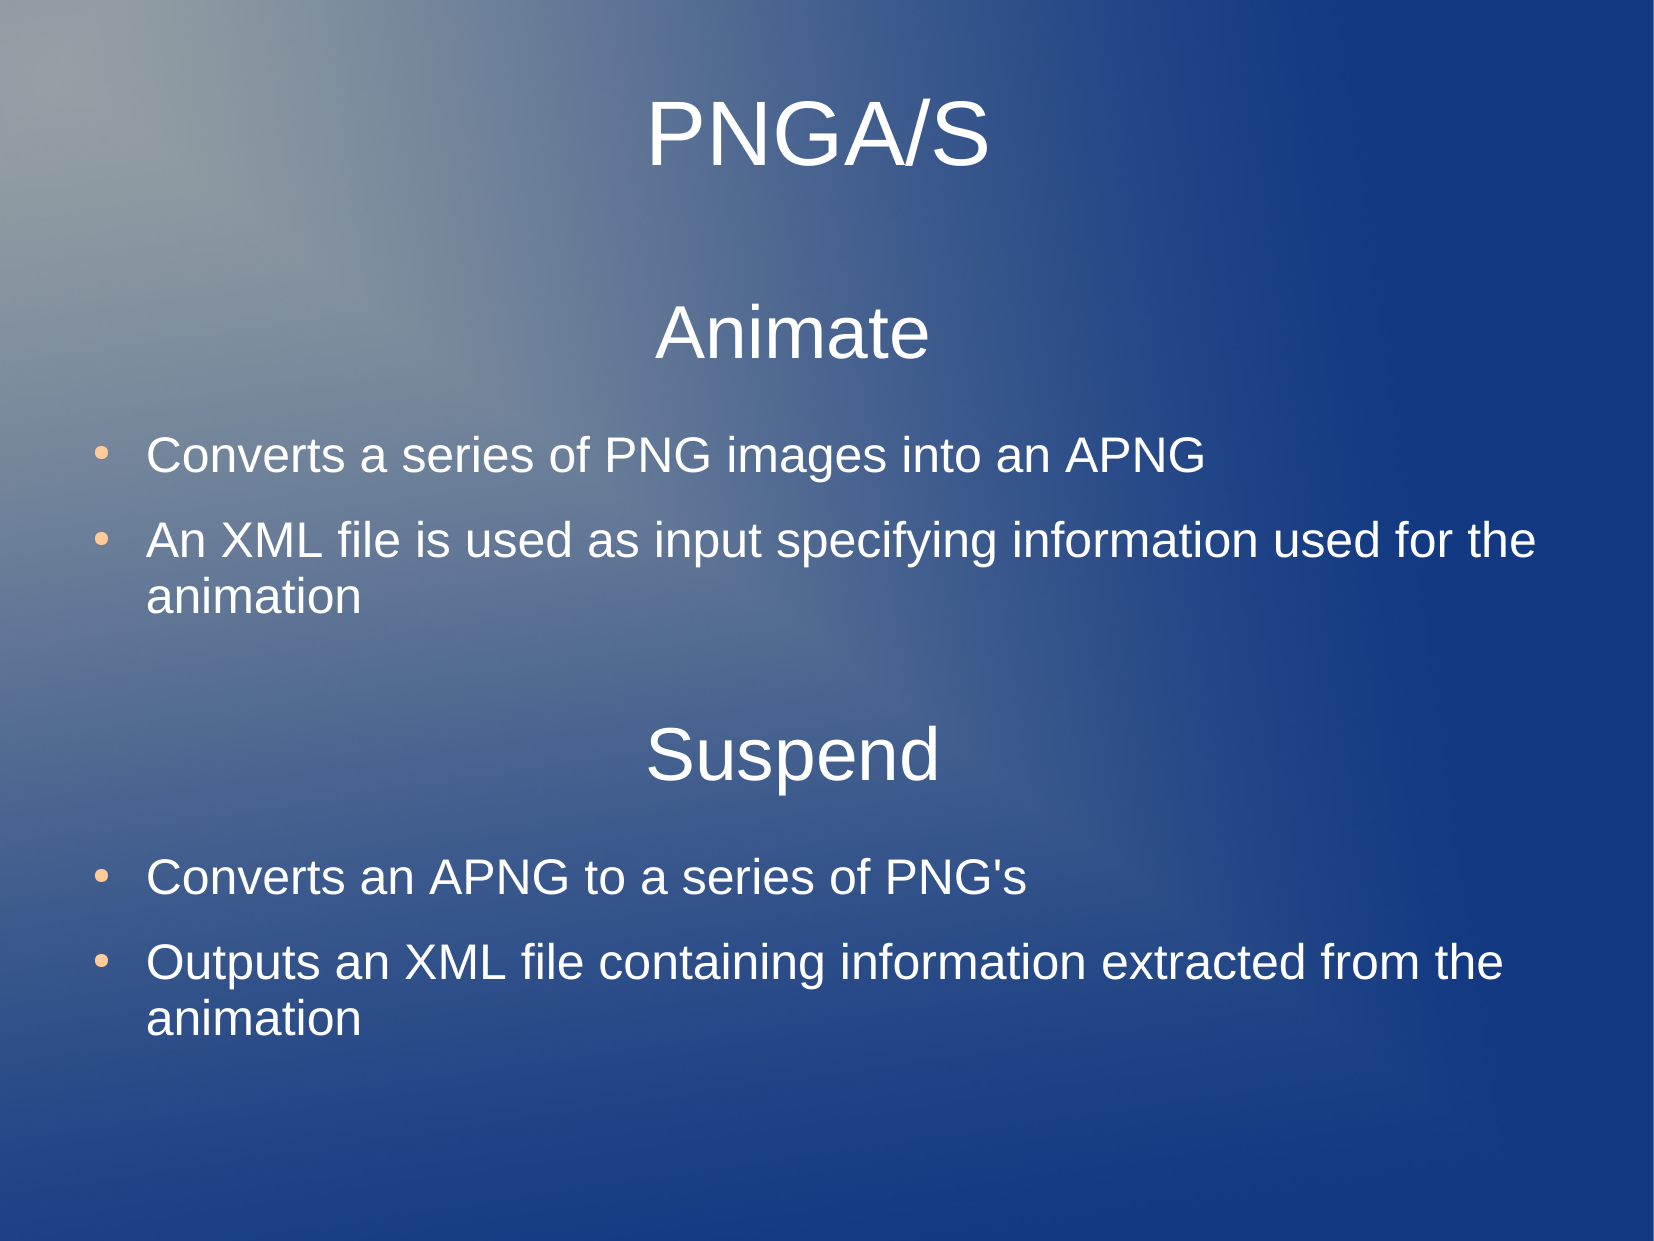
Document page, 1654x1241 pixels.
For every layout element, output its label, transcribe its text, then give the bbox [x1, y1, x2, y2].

title PNGA/S [75, 37, 1564, 230]
list Converts an APNG to a series of PNG's Outputs an XML file containing information extracted from the animation [75, 787, 1564, 1126]
picture [0, 0, 1654, 1241]
list Converts a series of PNG images into an APNG An XML file is used as input specifying information used for the animation [75, 365, 1564, 638]
title Suspend [49, 712, 1538, 797]
title Animate [49, 290, 1538, 376]
